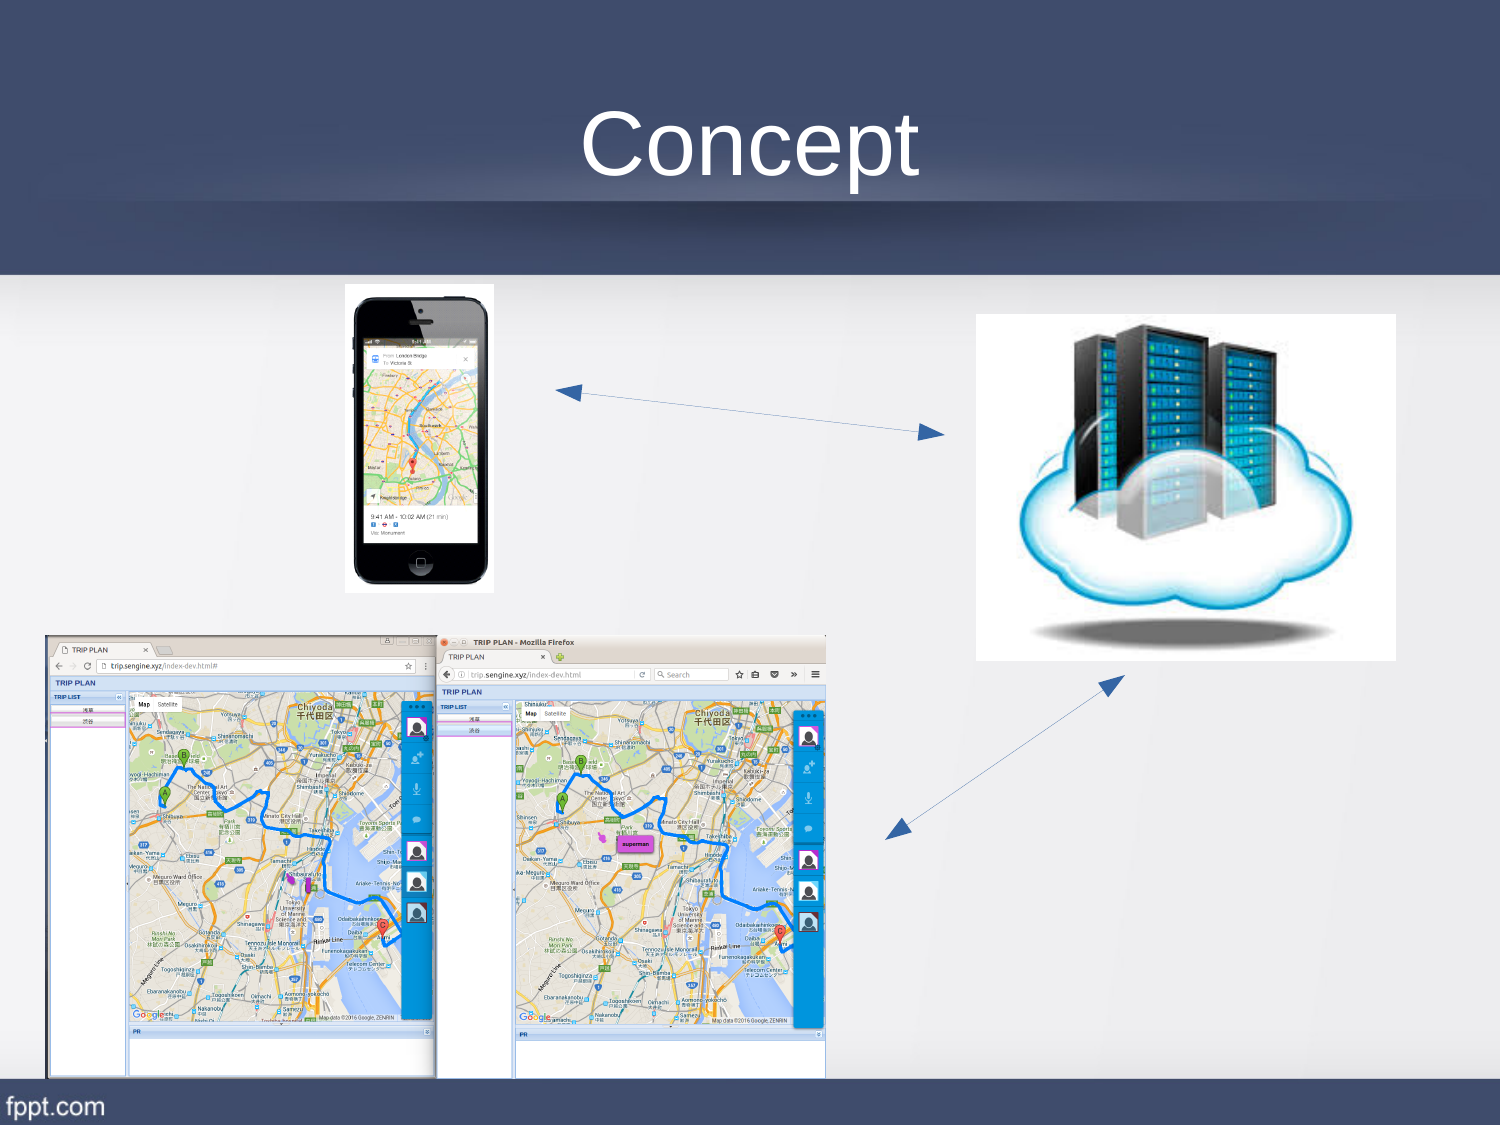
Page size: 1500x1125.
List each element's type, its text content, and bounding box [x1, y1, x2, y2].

picture [0, 0, 1500, 1125]
title Concept [75, 45, 1426, 233]
